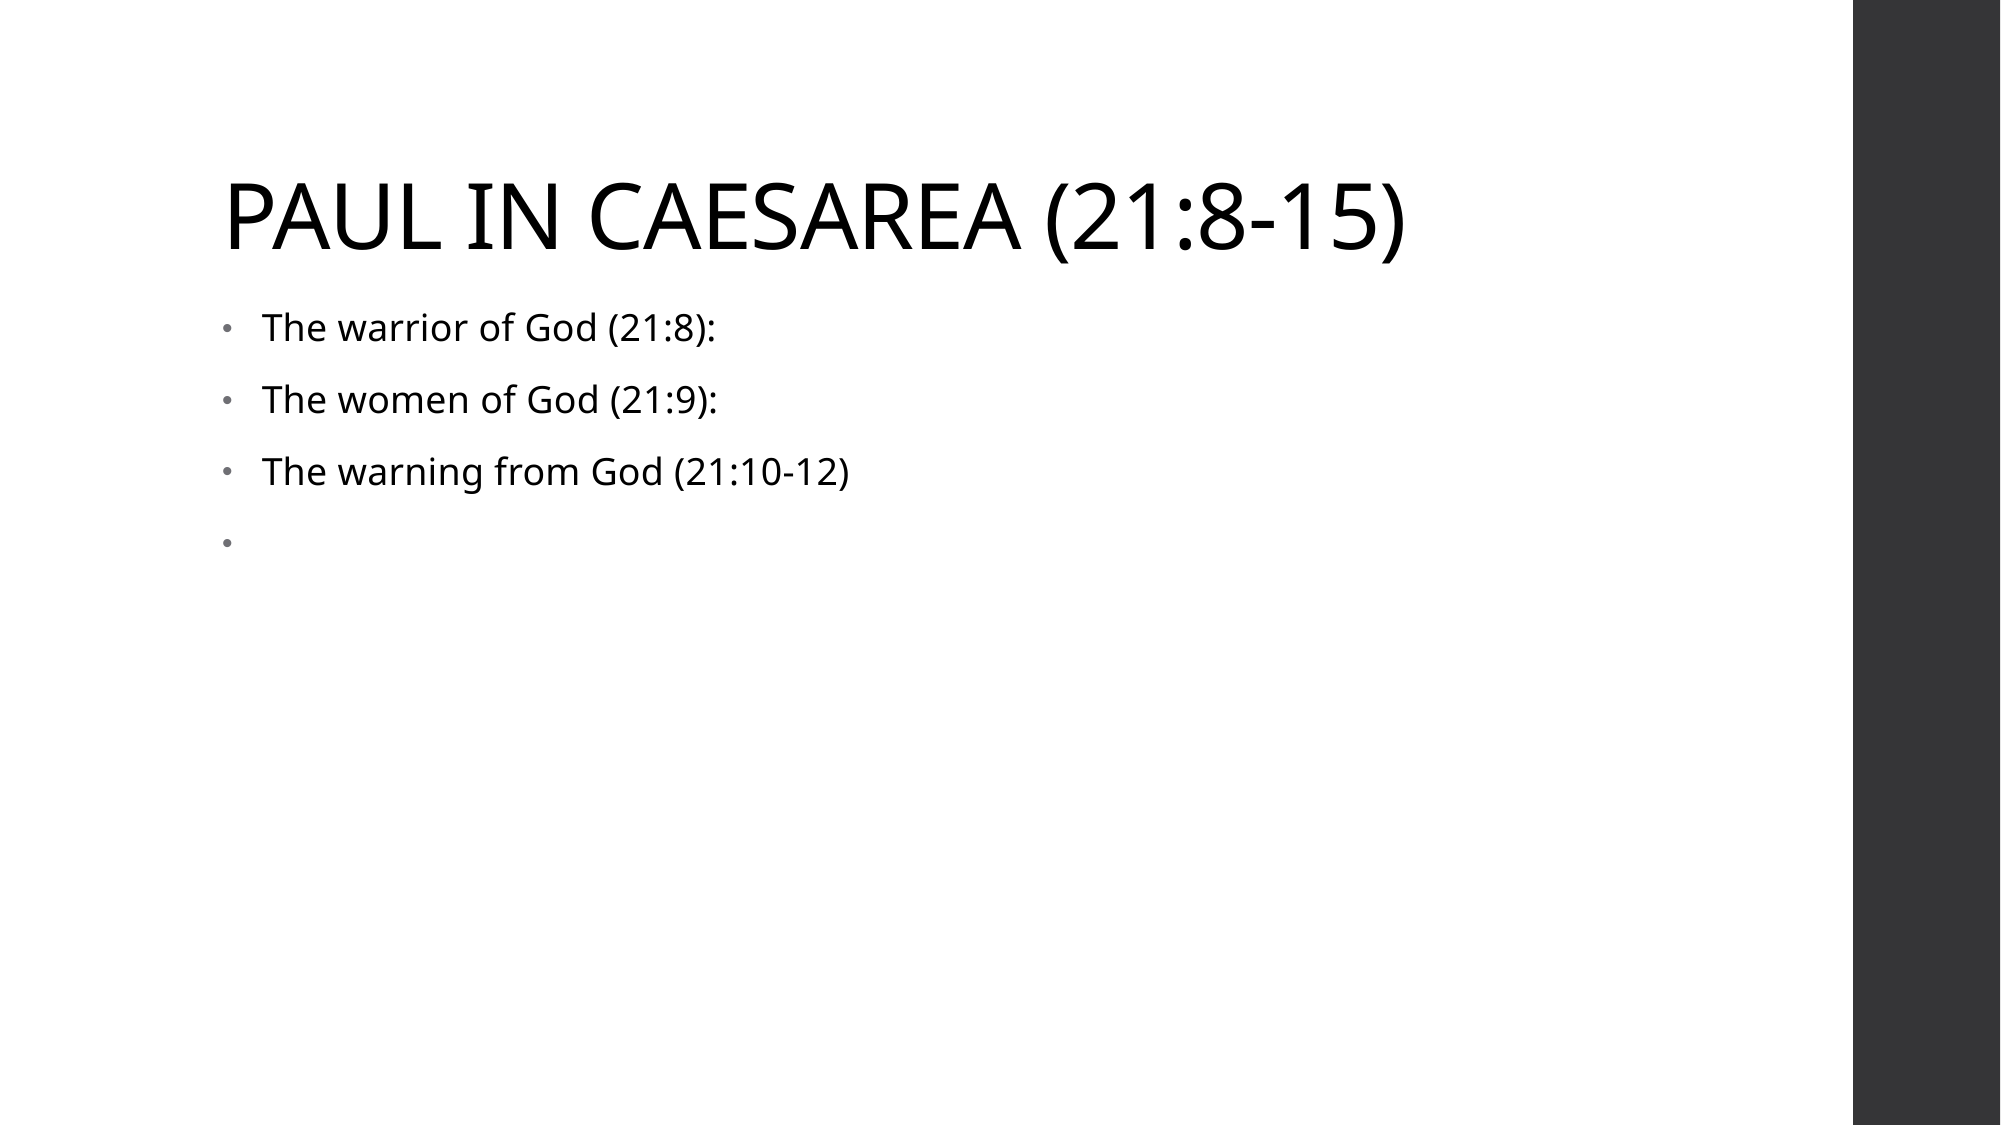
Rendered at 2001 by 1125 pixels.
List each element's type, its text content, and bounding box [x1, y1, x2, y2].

title PAUL IN CAESAREA (21:8-15) [206, 60, 1797, 278]
list The warrior of God (21:8): The women of God (21:9): The warning from God (21:10-12) [206, 299, 1617, 1014]
